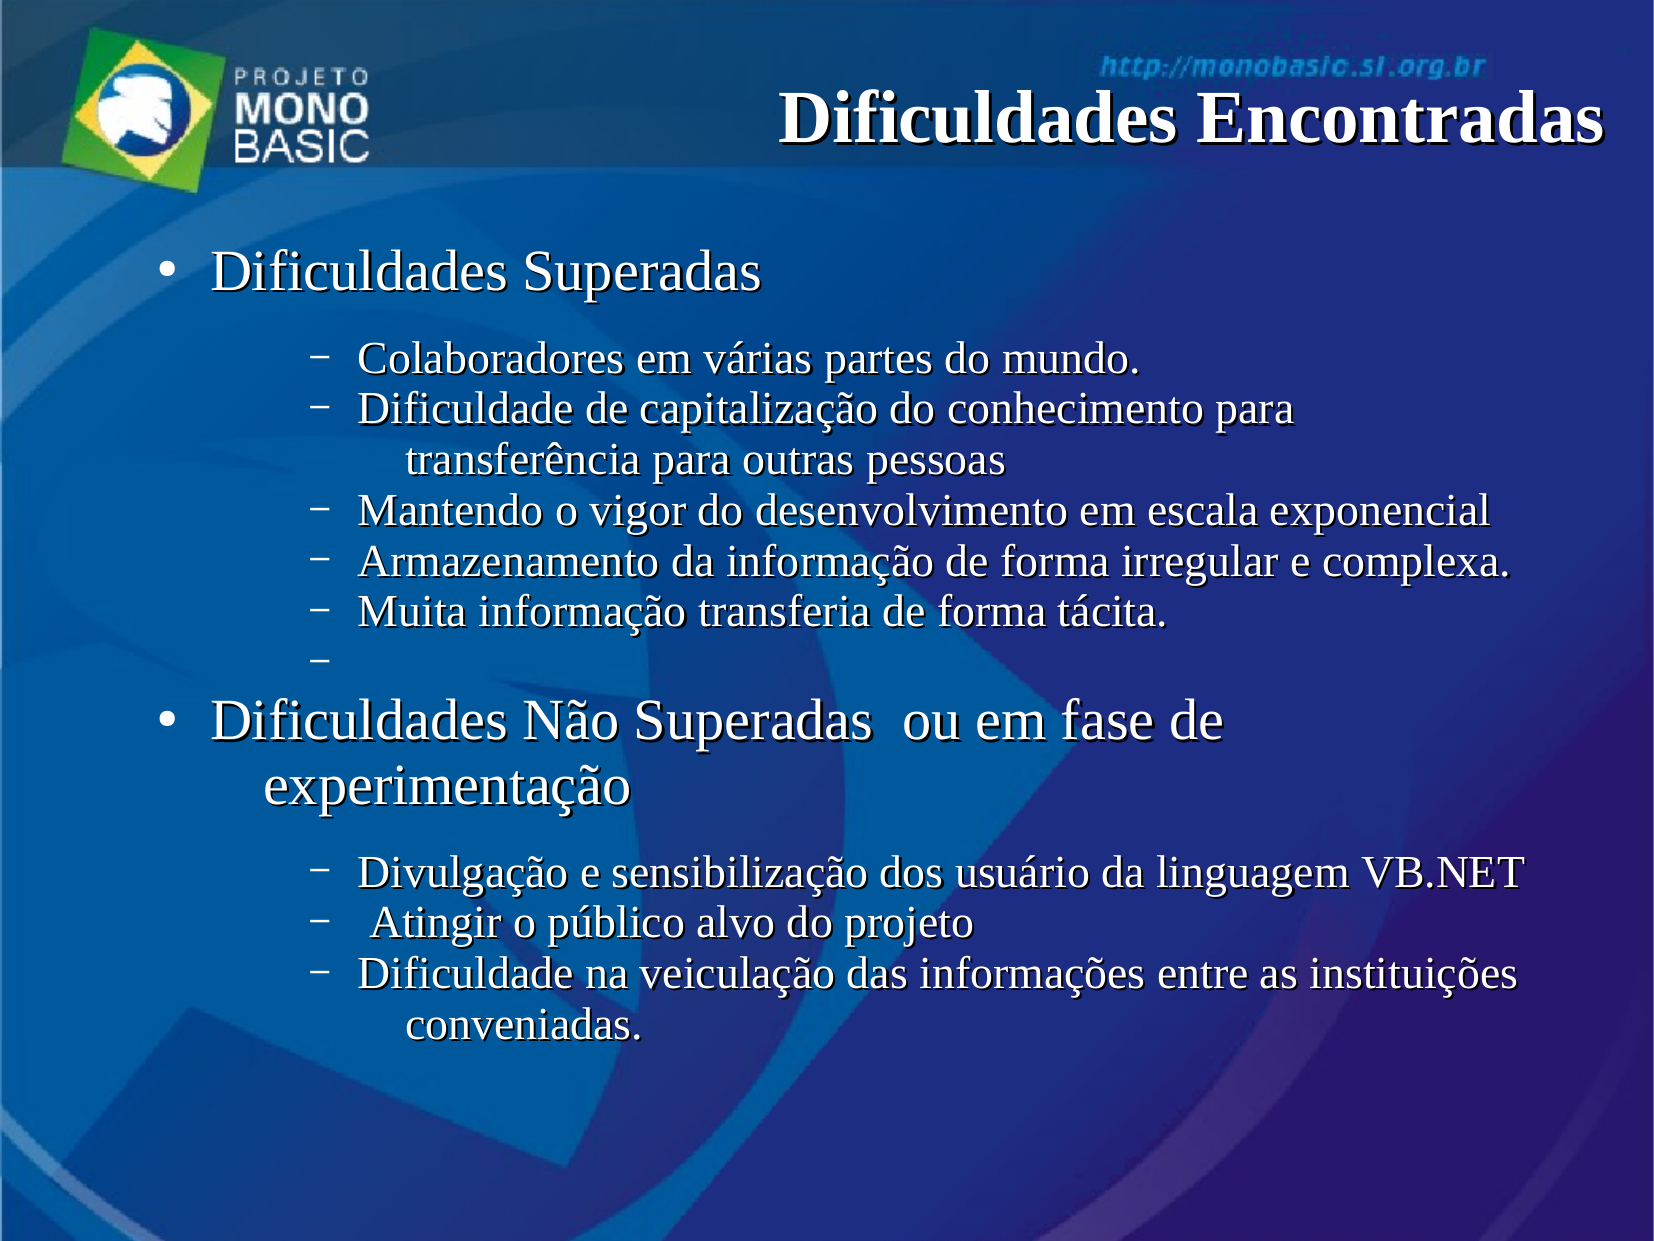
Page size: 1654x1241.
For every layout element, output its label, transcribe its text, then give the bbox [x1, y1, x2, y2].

picture [0, 0, 1654, 1241]
title Dificuldades Encontradas [222, 43, 1606, 191]
list Dificuldades Superadas Colaboradores em várias partes do mundo. Dificuldade de capitalização do conhecimento para transferência para outras pessoas Mantendo o vigor do desenvolvimento em escala exponencial Armazenamento da informação de forma irregular e complexa. Muita informação transferia de forma tácita. Dificuldades Não Superadas ou em fase de experimentação Divulgação e sensibilização dos usuário da linguagem VB.NET Atingir o público alvo do projeto Dificuldade na veiculação das informações entre as instituições conveniadas. [121, 238, 1534, 1120]
